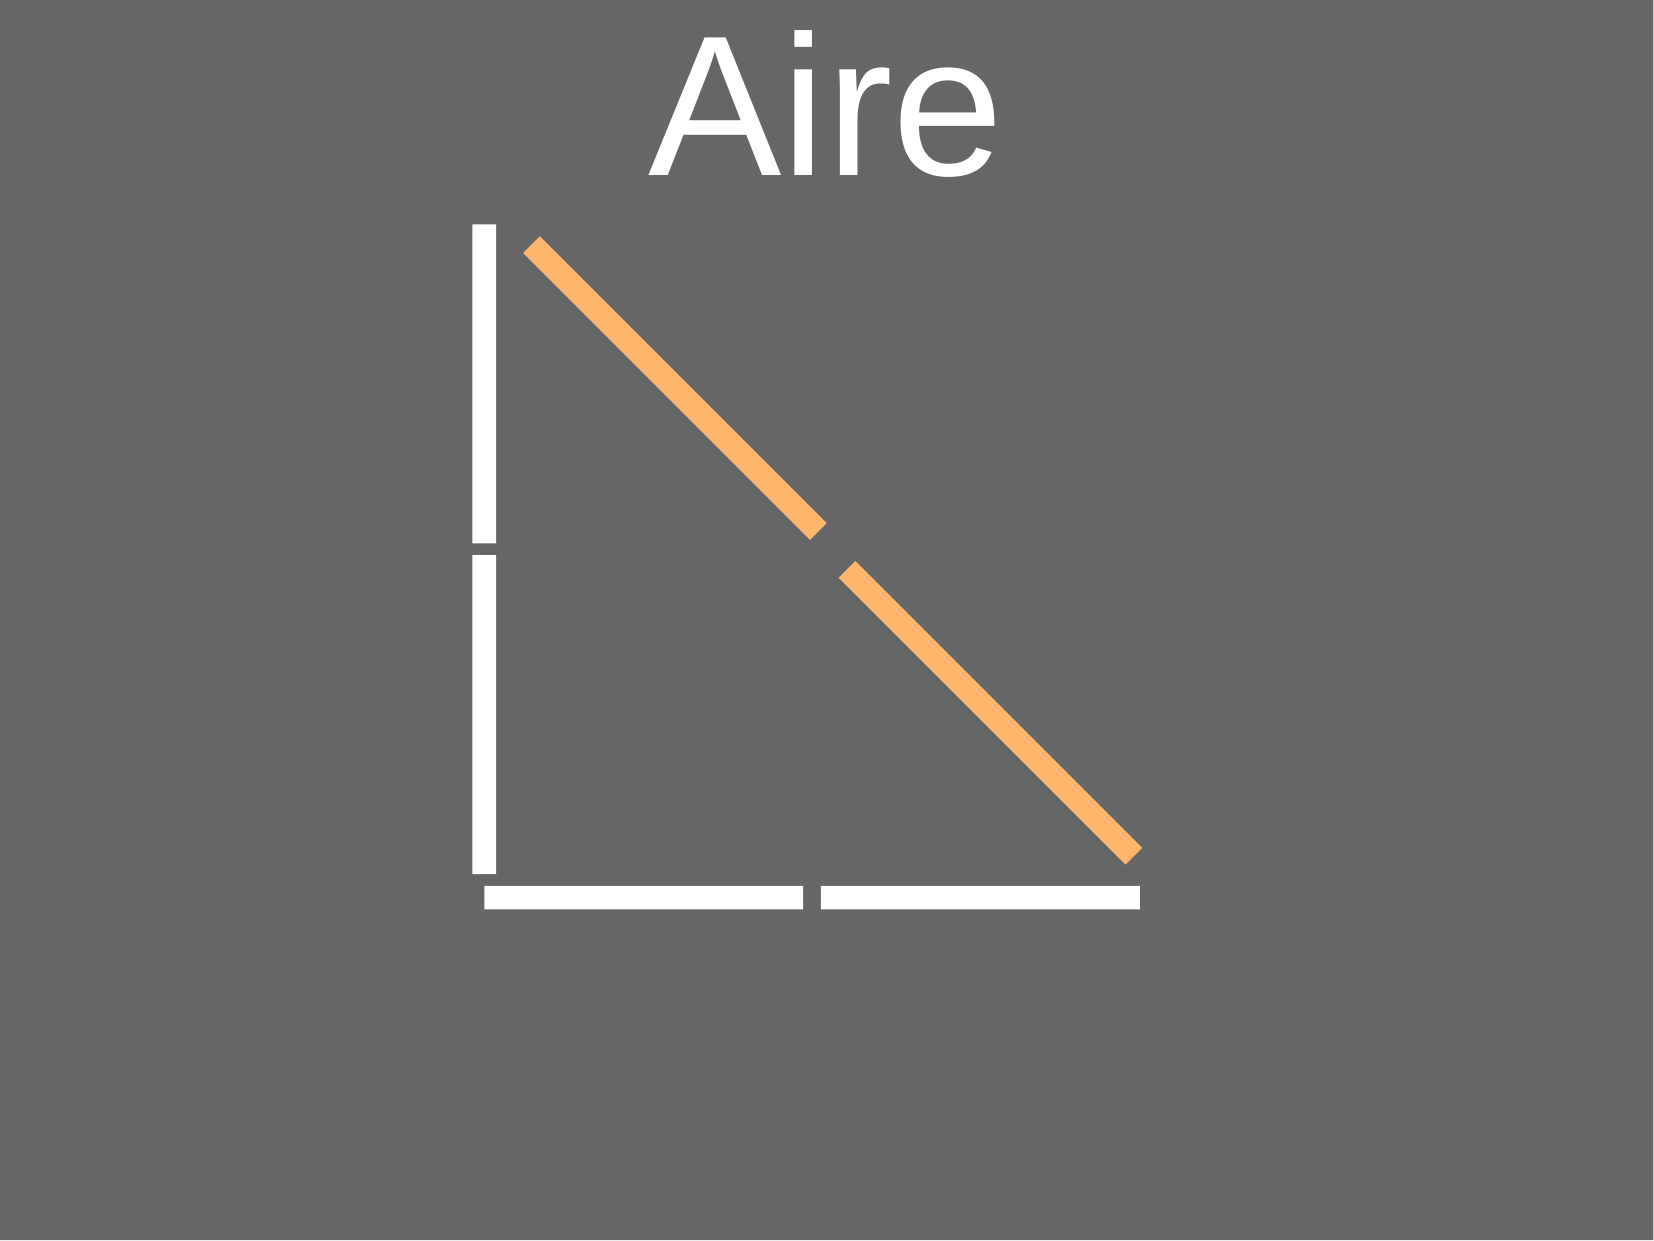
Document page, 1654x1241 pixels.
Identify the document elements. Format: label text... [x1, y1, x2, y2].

title Aire [353, 0, 1300, 237]
text_box [0, 0, 1654, 1241]
